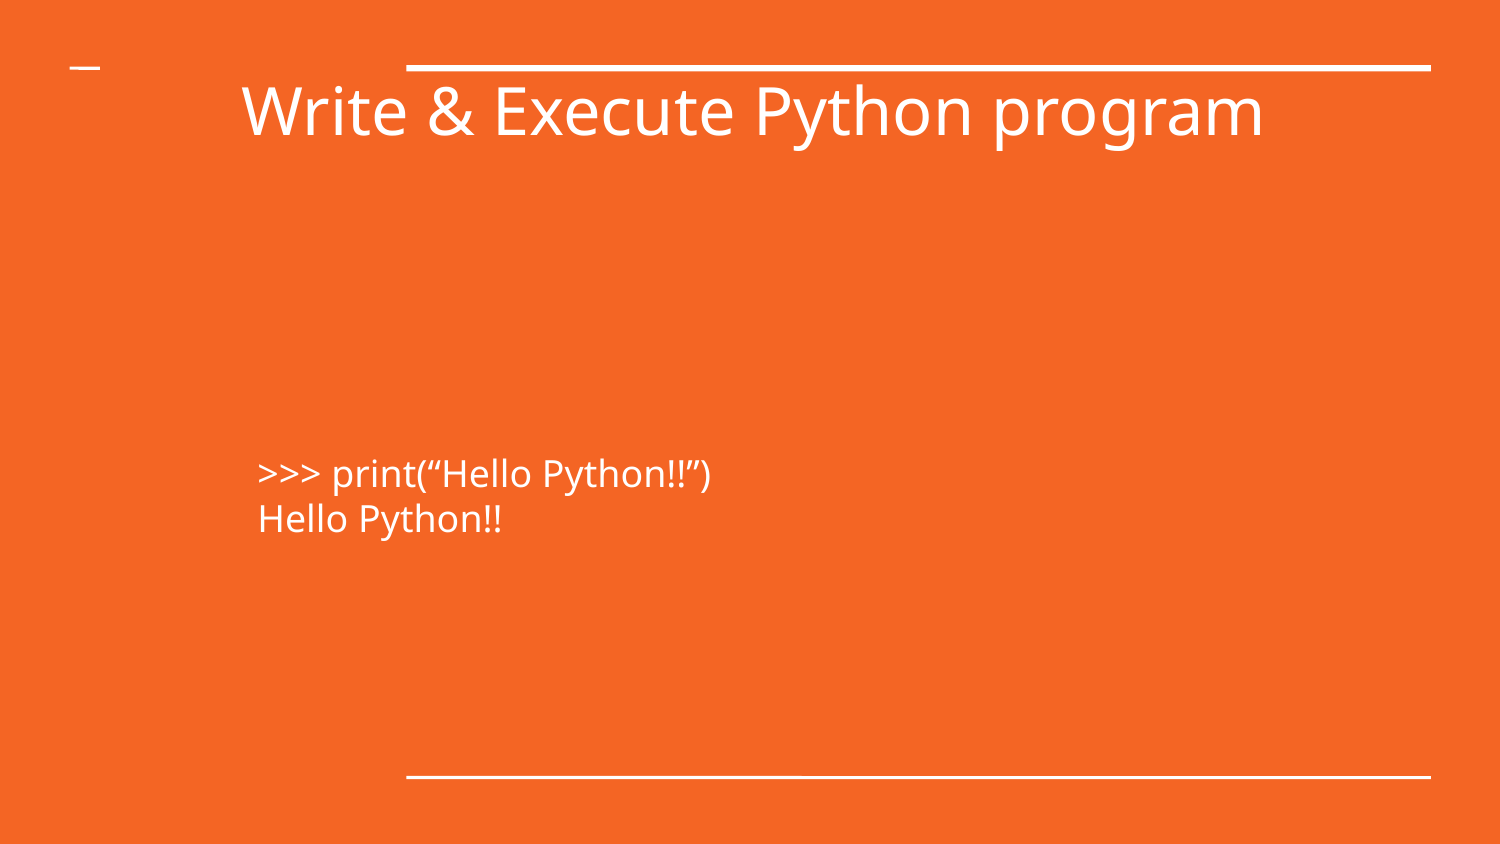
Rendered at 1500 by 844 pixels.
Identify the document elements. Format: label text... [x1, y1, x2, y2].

title Write & Execute Python program [226, 53, 1396, 196]
subtitle >>> print(“Hello Python!!”) Hello Python!! [242, 222, 1428, 735]
